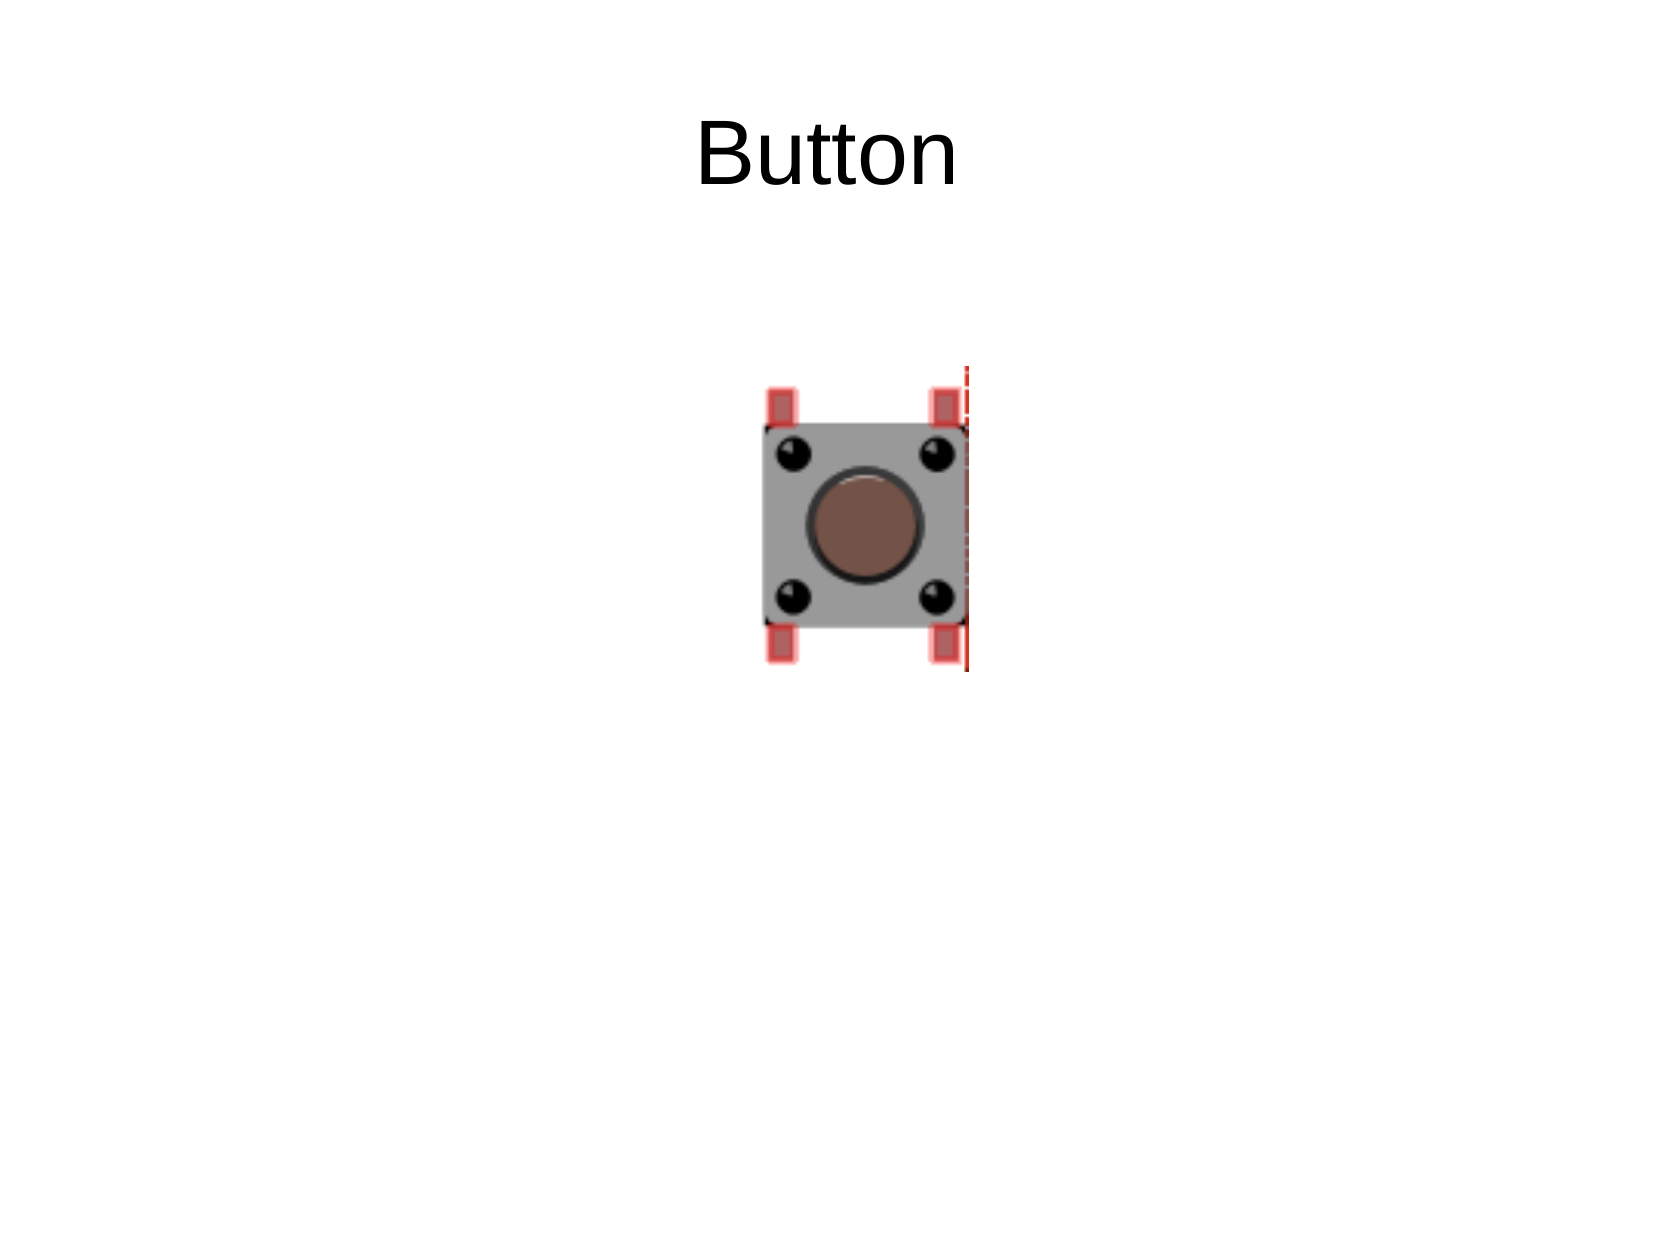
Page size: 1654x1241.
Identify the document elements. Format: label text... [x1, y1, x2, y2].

picture [751, 366, 969, 673]
title Button [82, 49, 1571, 257]
